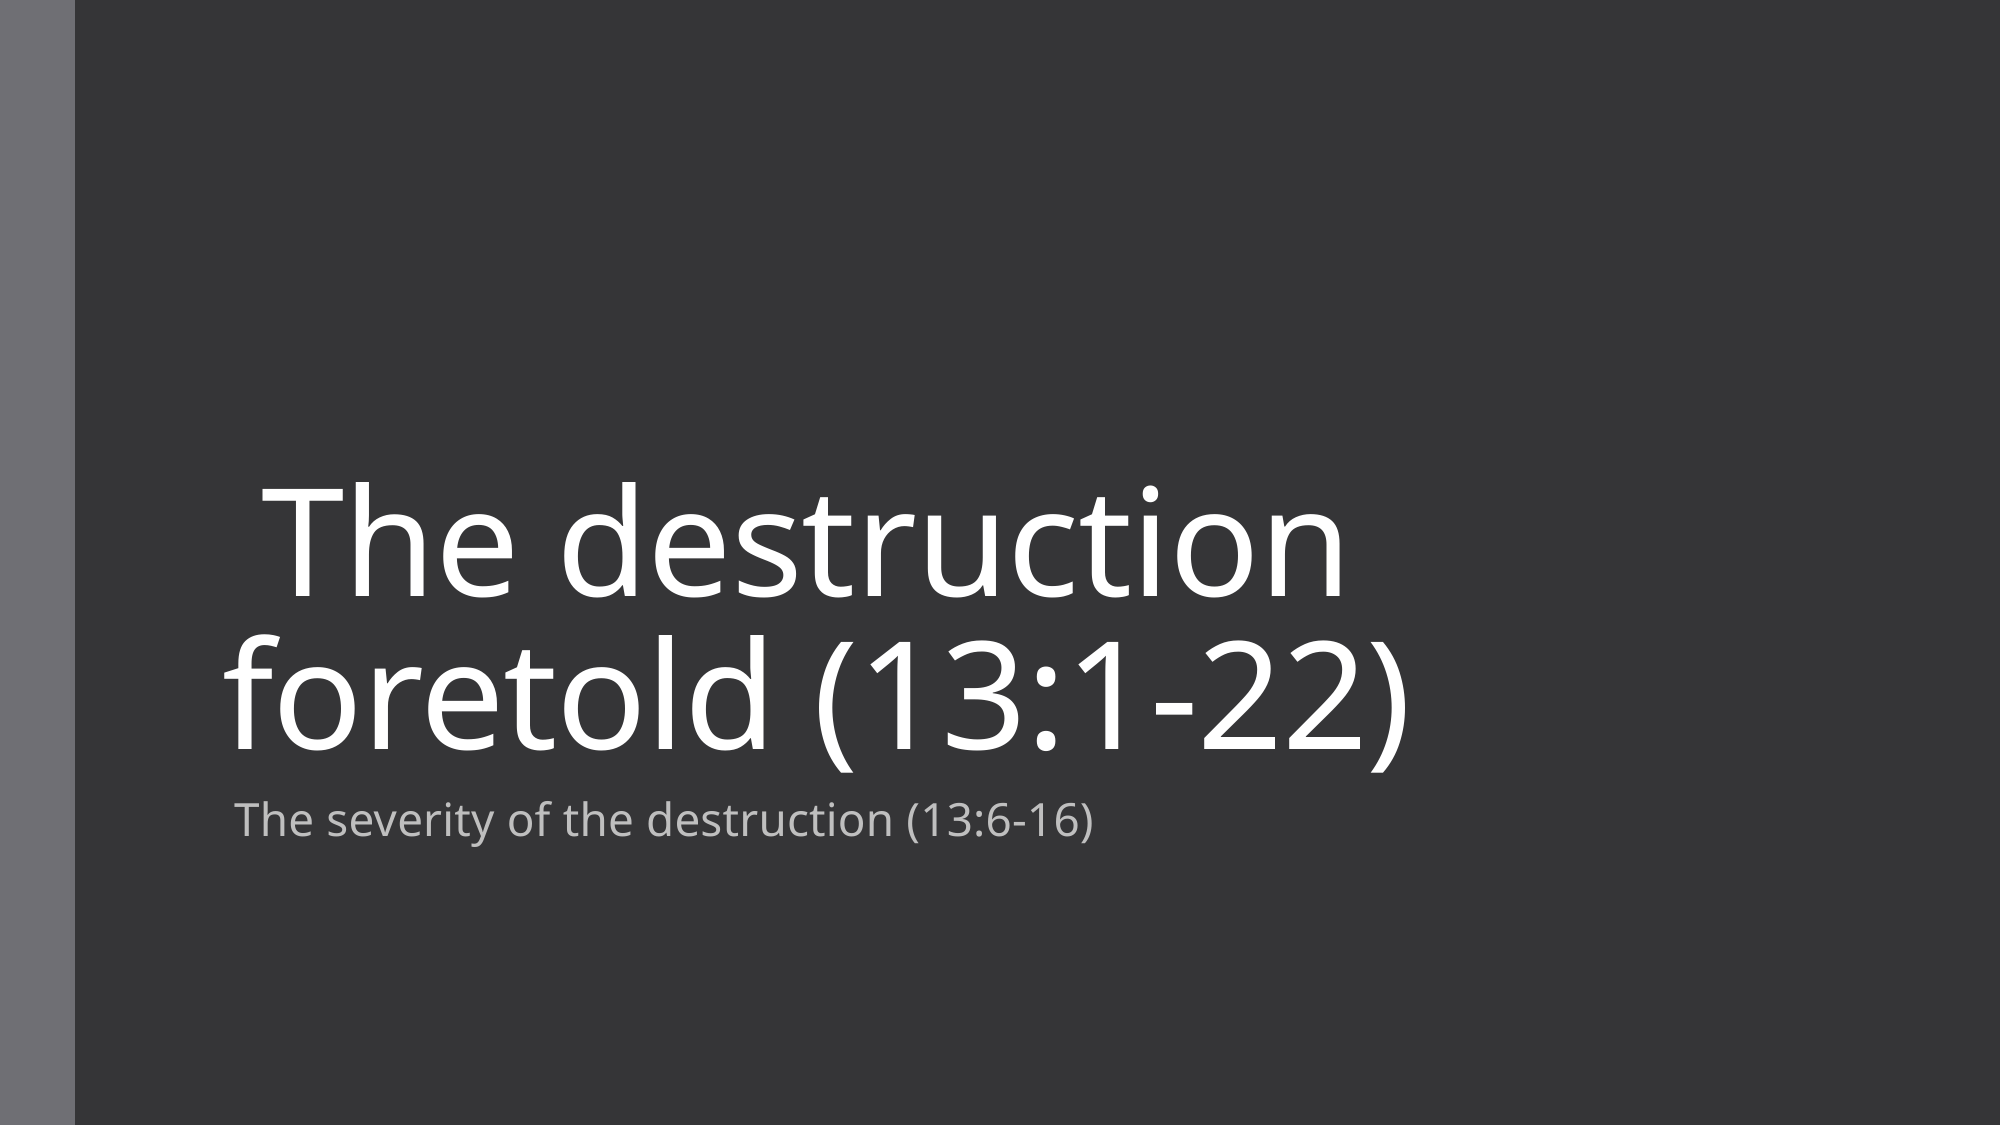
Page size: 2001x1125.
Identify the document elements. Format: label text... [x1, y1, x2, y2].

title The destruction foretold (13:1-22) [206, 124, 1752, 787]
subtitle The severity of the destruction (13:6-16) [206, 787, 1752, 1066]
